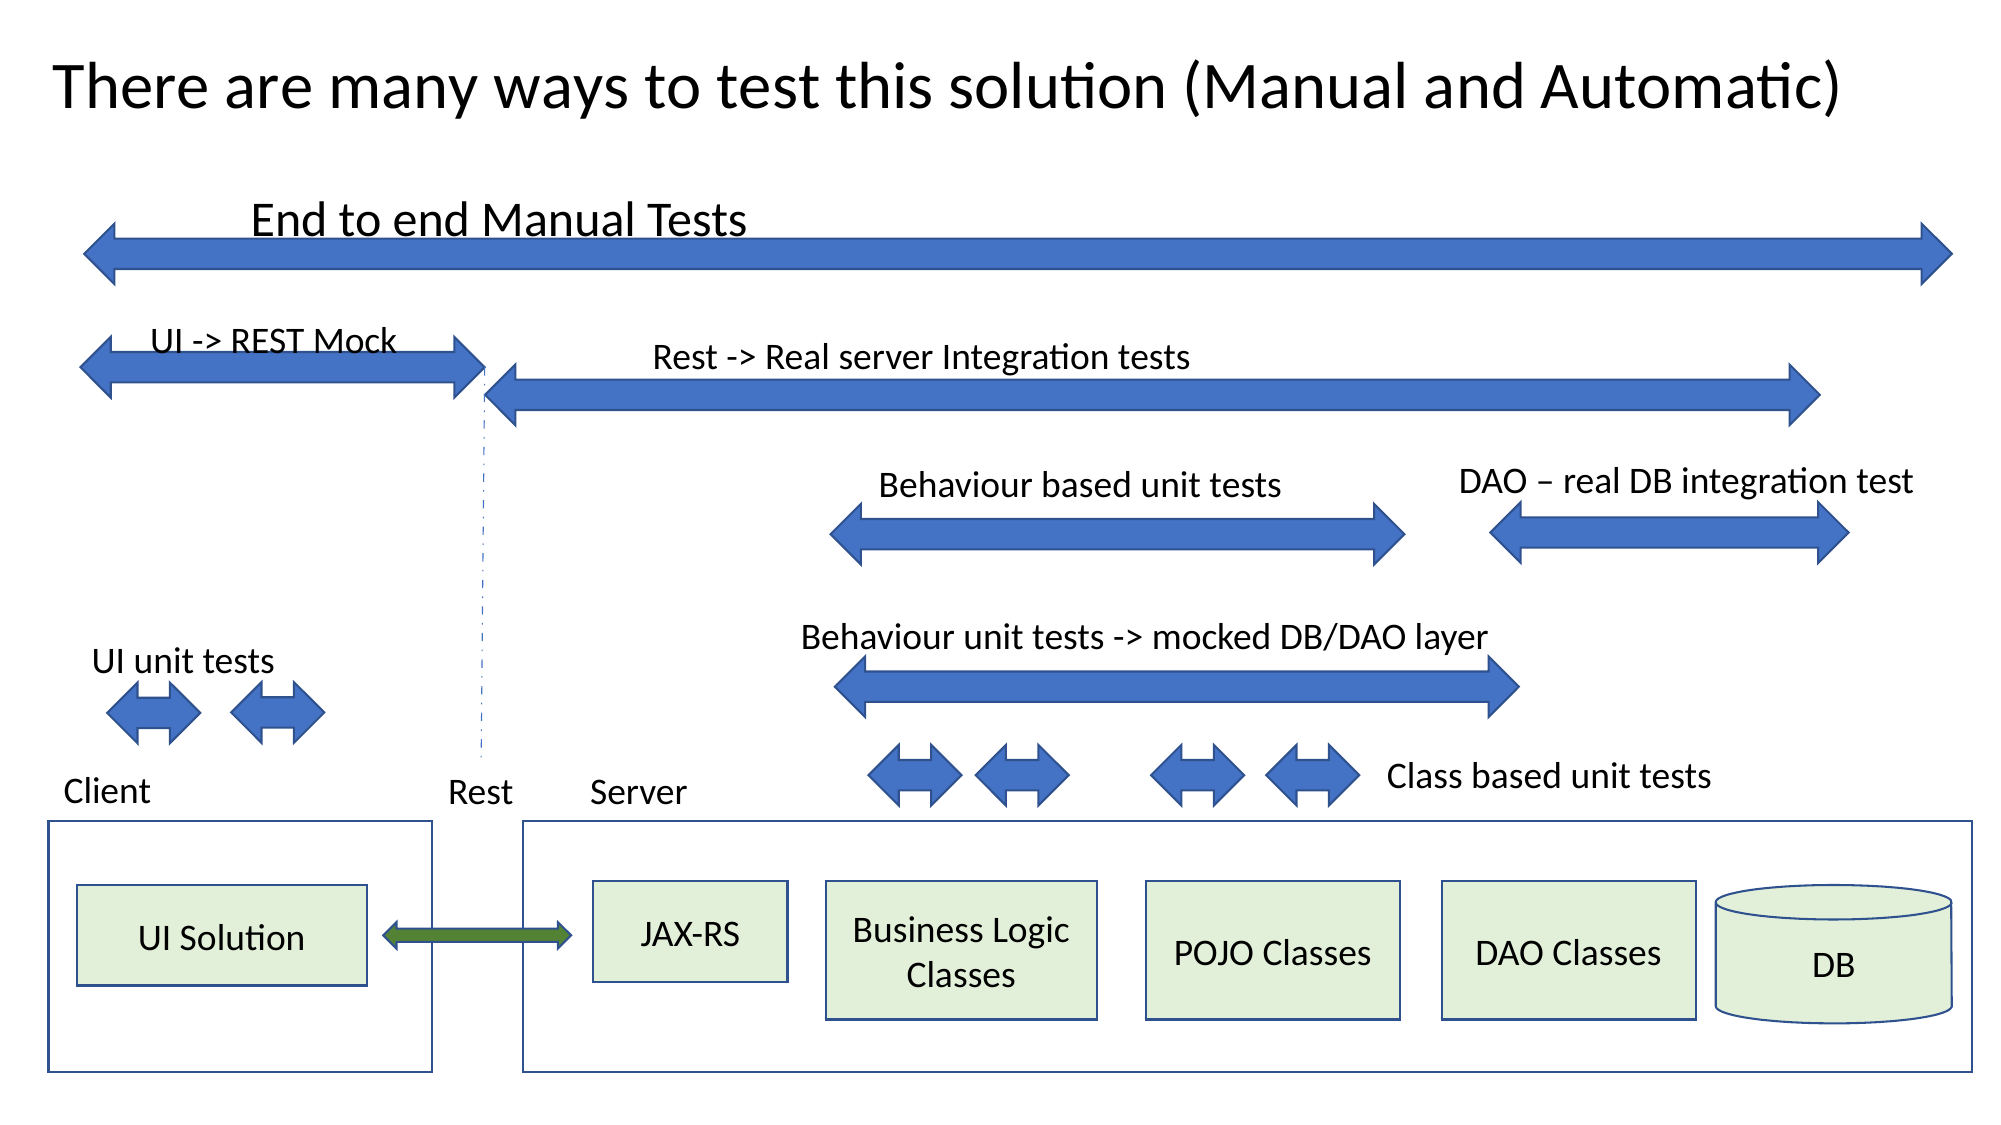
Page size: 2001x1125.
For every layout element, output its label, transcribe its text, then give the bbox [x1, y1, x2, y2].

text_box [383, 922, 572, 949]
text_box Business Logic Classes [826, 881, 1097, 1020]
text_box POJO Classes [1146, 881, 1400, 1020]
text_box [107, 690, 201, 744]
text_box [1151, 744, 1245, 806]
text_box DAO – real DB integration test [1443, 448, 1936, 509]
text_box DB [1715, 885, 1952, 1024]
text_box End to end Manual Tests [235, 179, 768, 256]
text_box [834, 665, 1519, 718]
text_box [84, 223, 1952, 285]
text_box UI -> REST Mock [135, 309, 416, 370]
text_box There are many ways to test this solution (Manual and Automatic) [37, 34, 1873, 131]
text_box DAO Classes [1442, 881, 1696, 1020]
text_box Client [48, 758, 168, 820]
text_box [868, 744, 962, 806]
text_box [486, 364, 1820, 426]
text_box Server [575, 759, 704, 820]
text_box [80, 336, 485, 398]
text_box [975, 744, 1069, 806]
text_box [1266, 744, 1360, 806]
text_box [1490, 509, 1849, 563]
text_box [231, 682, 325, 743]
text_box Rest -> Real server Integration tests [637, 324, 1212, 385]
text_box UI unit tests [76, 628, 293, 690]
text_box UI Solution [77, 885, 367, 986]
text_box Class based unit tests [1371, 743, 1740, 804]
text_box Behaviour unit tests -> mocked DB/DAO layer [785, 604, 1522, 665]
text_box Behaviour based unit tests [863, 452, 1311, 513]
text_box Rest [433, 759, 530, 821]
text_box JAX-RS [593, 881, 788, 982]
text_box [830, 503, 1405, 565]
